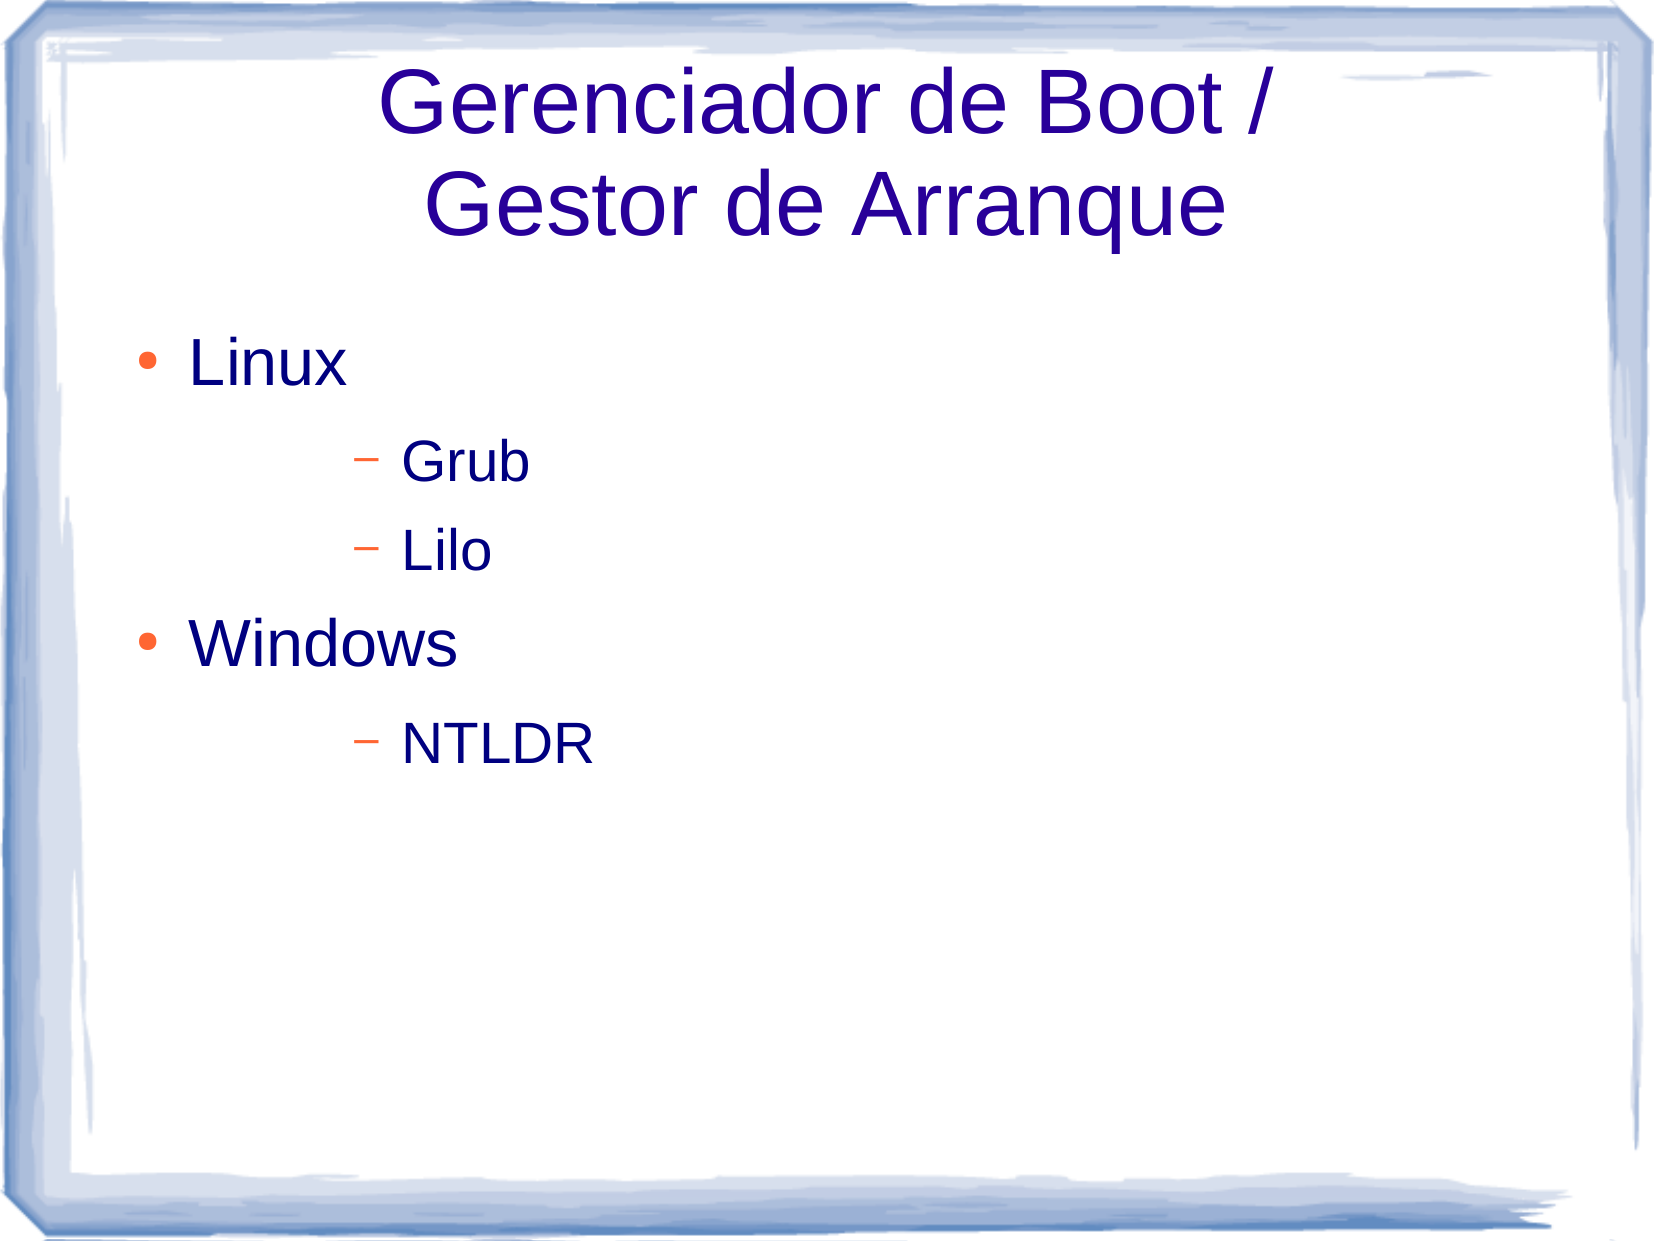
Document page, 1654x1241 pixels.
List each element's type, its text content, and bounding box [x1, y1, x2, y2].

picture [0, 0, 1654, 1241]
list Linux Grub Lilo Windows NTLDR [118, 324, 1571, 1045]
title Gerenciador de Boot / Gestor de Arranque [82, 49, 1571, 257]
